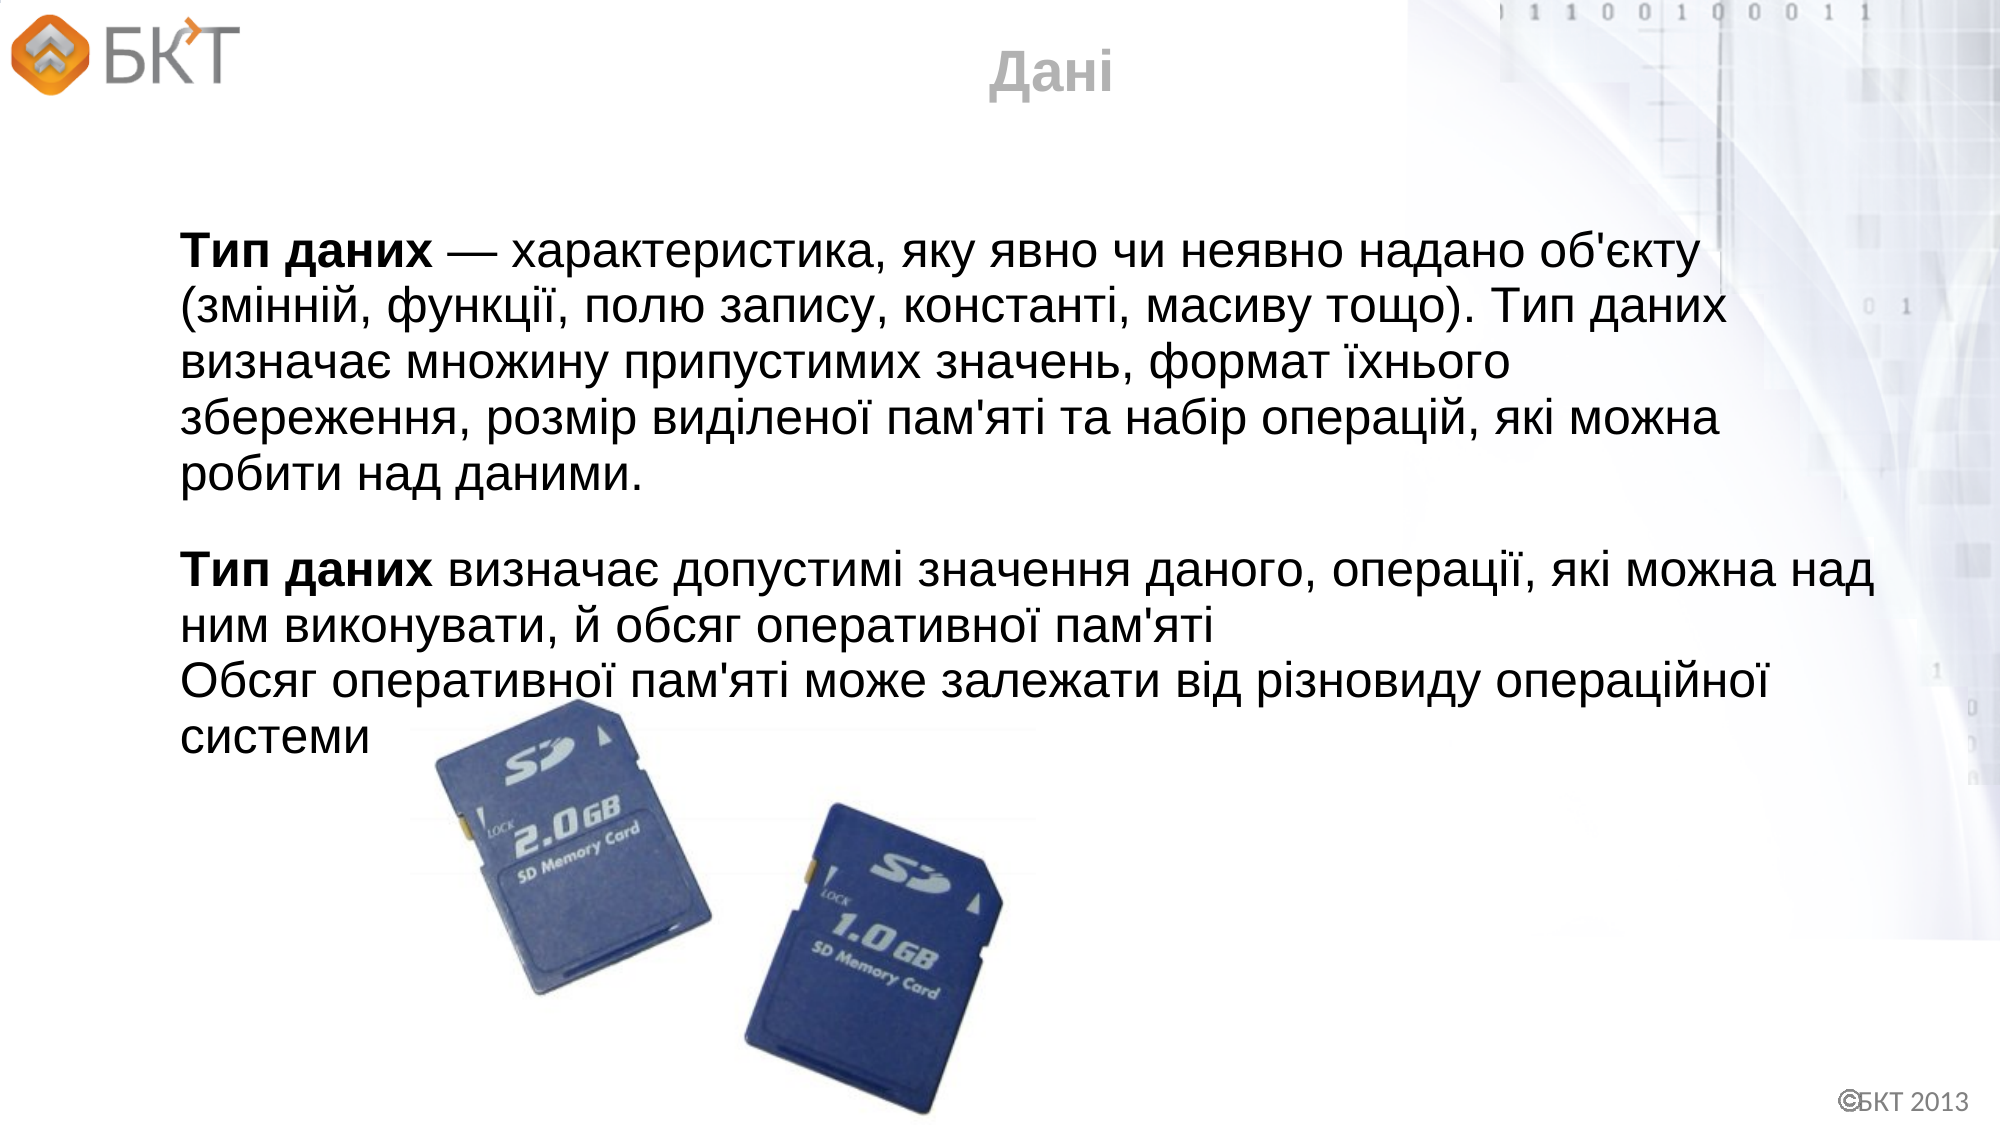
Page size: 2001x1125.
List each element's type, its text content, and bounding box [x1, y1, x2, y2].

text_box Тип даних — характеристика, яку явно чи неявно надано об'єкту (змінній, функції, полю запису, константі, масиву тощо). Тип даних визначає множину припустимих значень, формат їхнього збереження, розмір виділеної пам'яті та набір операцій, які можна робити над даними. [165, 215, 1748, 534]
text_box Тип даних визначає допустимі значення даного, операції, які можна над ним виконувати, й обсяг оперативної пам'яті Обсяг оперативної пам'яті може залежати від різновиду операційної системи [165, 534, 1925, 773]
picture [4, 9, 250, 97]
picture [410, 773, 1036, 1125]
text_box Дані [584, 25, 1520, 151]
picture [1255, 0, 2000, 1125]
